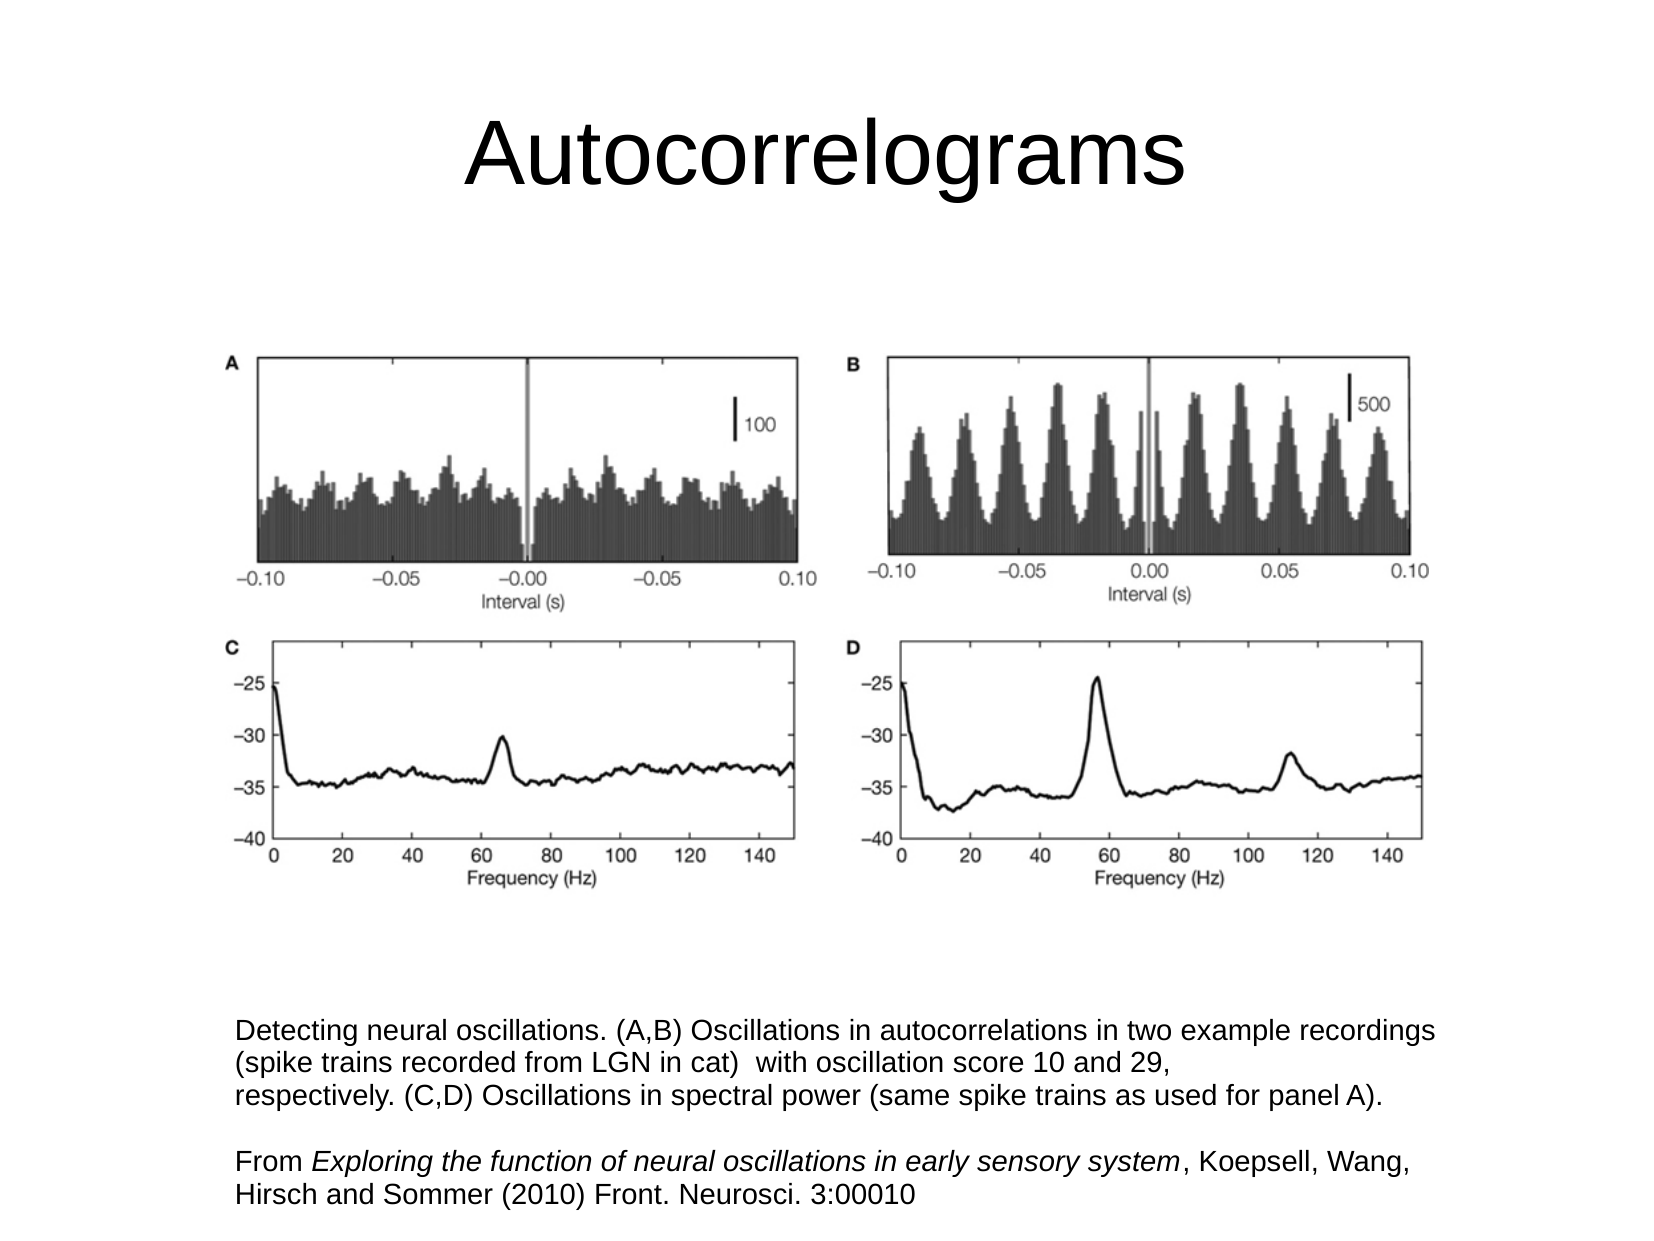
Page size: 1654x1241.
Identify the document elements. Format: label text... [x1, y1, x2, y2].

text_box Detecting neural oscillations. (A,B) Oscillations in autocorrelations in two example recordings (spike trains recorded from LGN in cat) with oscillation score 10 and 29, respectively. (C,D) Oscillations in spectral power (same spike trains as used for panel A). From Exploring the function of neural oscillations in early sensory system, Koepsell, Wang, Hirsch and Sommer (2010) Front. Neurosci. 3:00010 [220, 1006, 1646, 1218]
picture [225, 353, 1429, 912]
title Autocorrelograms [82, 49, 1571, 257]
